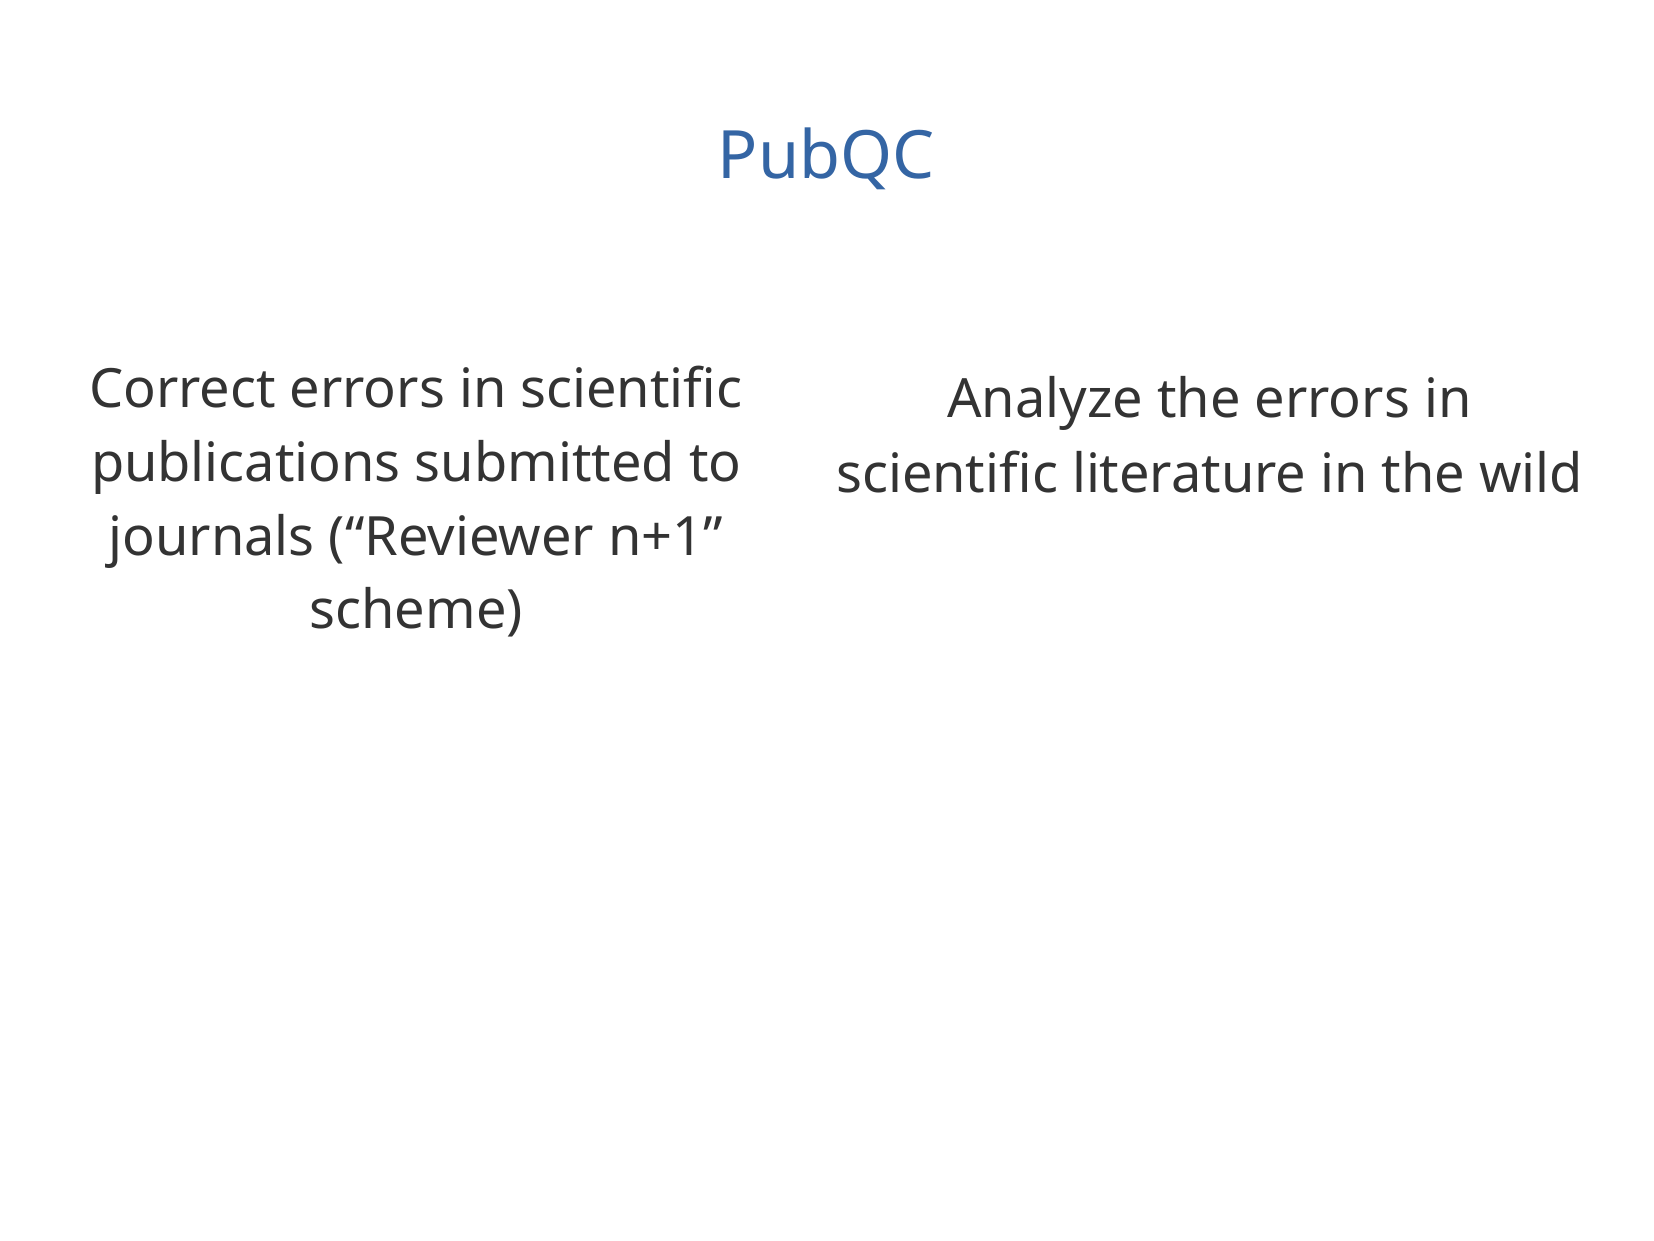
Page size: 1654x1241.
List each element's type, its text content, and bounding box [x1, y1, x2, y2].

list Correct errors in scientific publications submitted to journals (“Reviewer n+1” scheme) [82, 349, 751, 683]
list Analyze the errors in scientific literature in the wild [829, 360, 1591, 601]
title PubQC [82, 49, 1571, 257]
